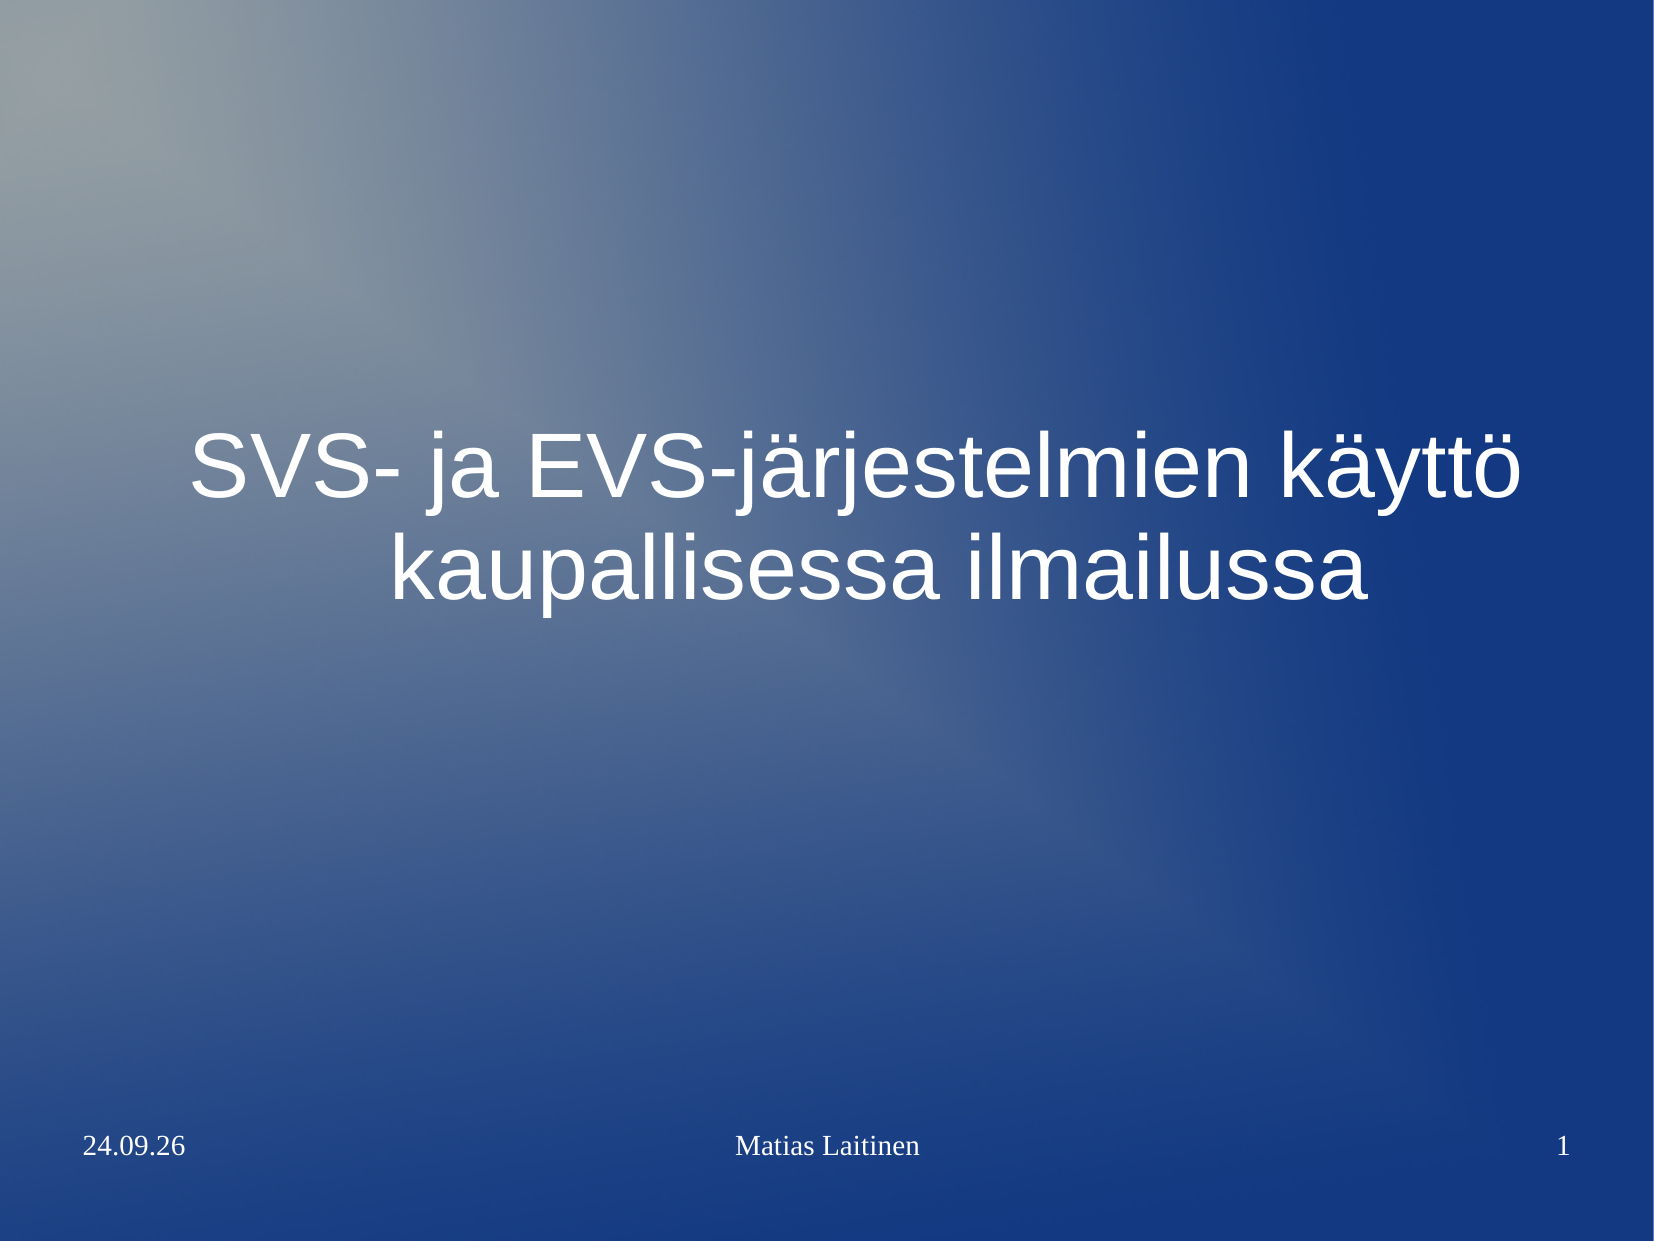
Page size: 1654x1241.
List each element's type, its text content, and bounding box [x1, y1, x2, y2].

title SVS- ja EVS-järjestelmien käyttö kaupallisessa ilmailussa [76, 413, 1565, 621]
picture [0, 0, 1654, 1241]
